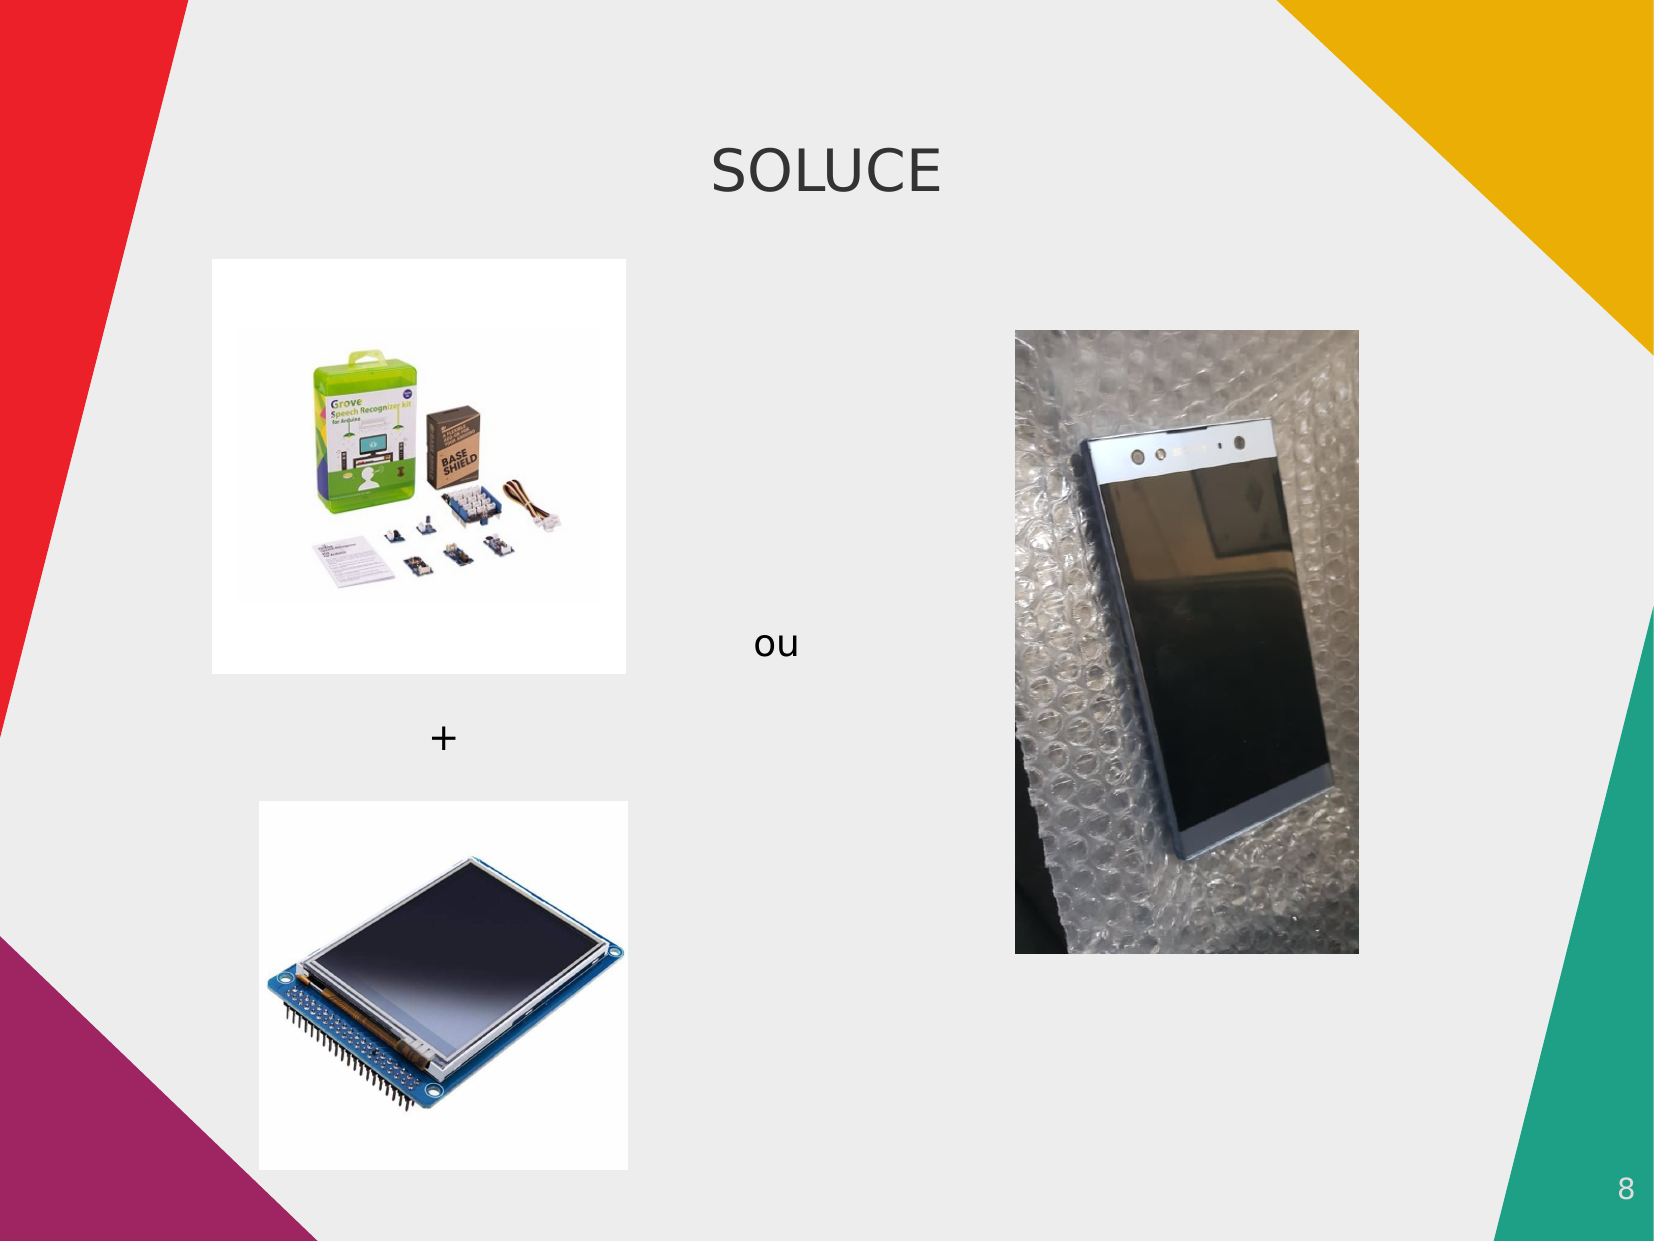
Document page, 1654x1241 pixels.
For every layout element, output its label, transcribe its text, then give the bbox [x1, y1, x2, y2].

text_box + [413, 708, 475, 768]
picture [212, 259, 626, 674]
picture [1015, 330, 1359, 954]
title SOLUCE [114, 73, 1539, 271]
text_box ou [738, 614, 815, 673]
picture [259, 801, 628, 1170]
